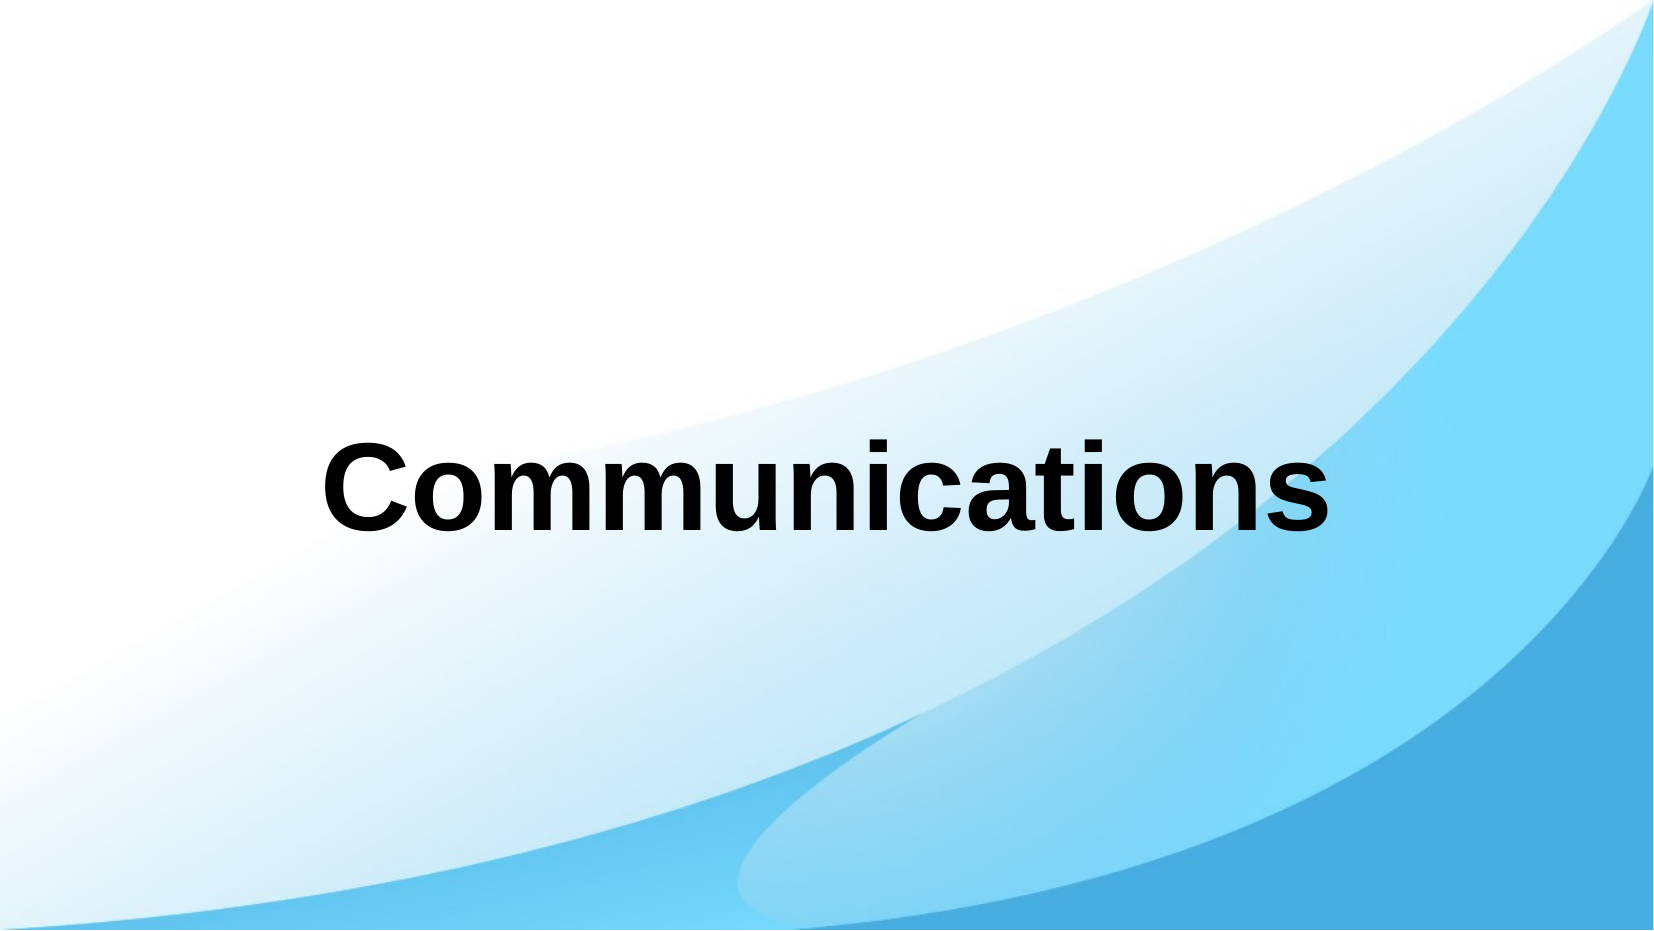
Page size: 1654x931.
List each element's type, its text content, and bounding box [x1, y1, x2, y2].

subtitle Communications [82, 217, 1571, 758]
picture [0, 0, 1654, 931]
